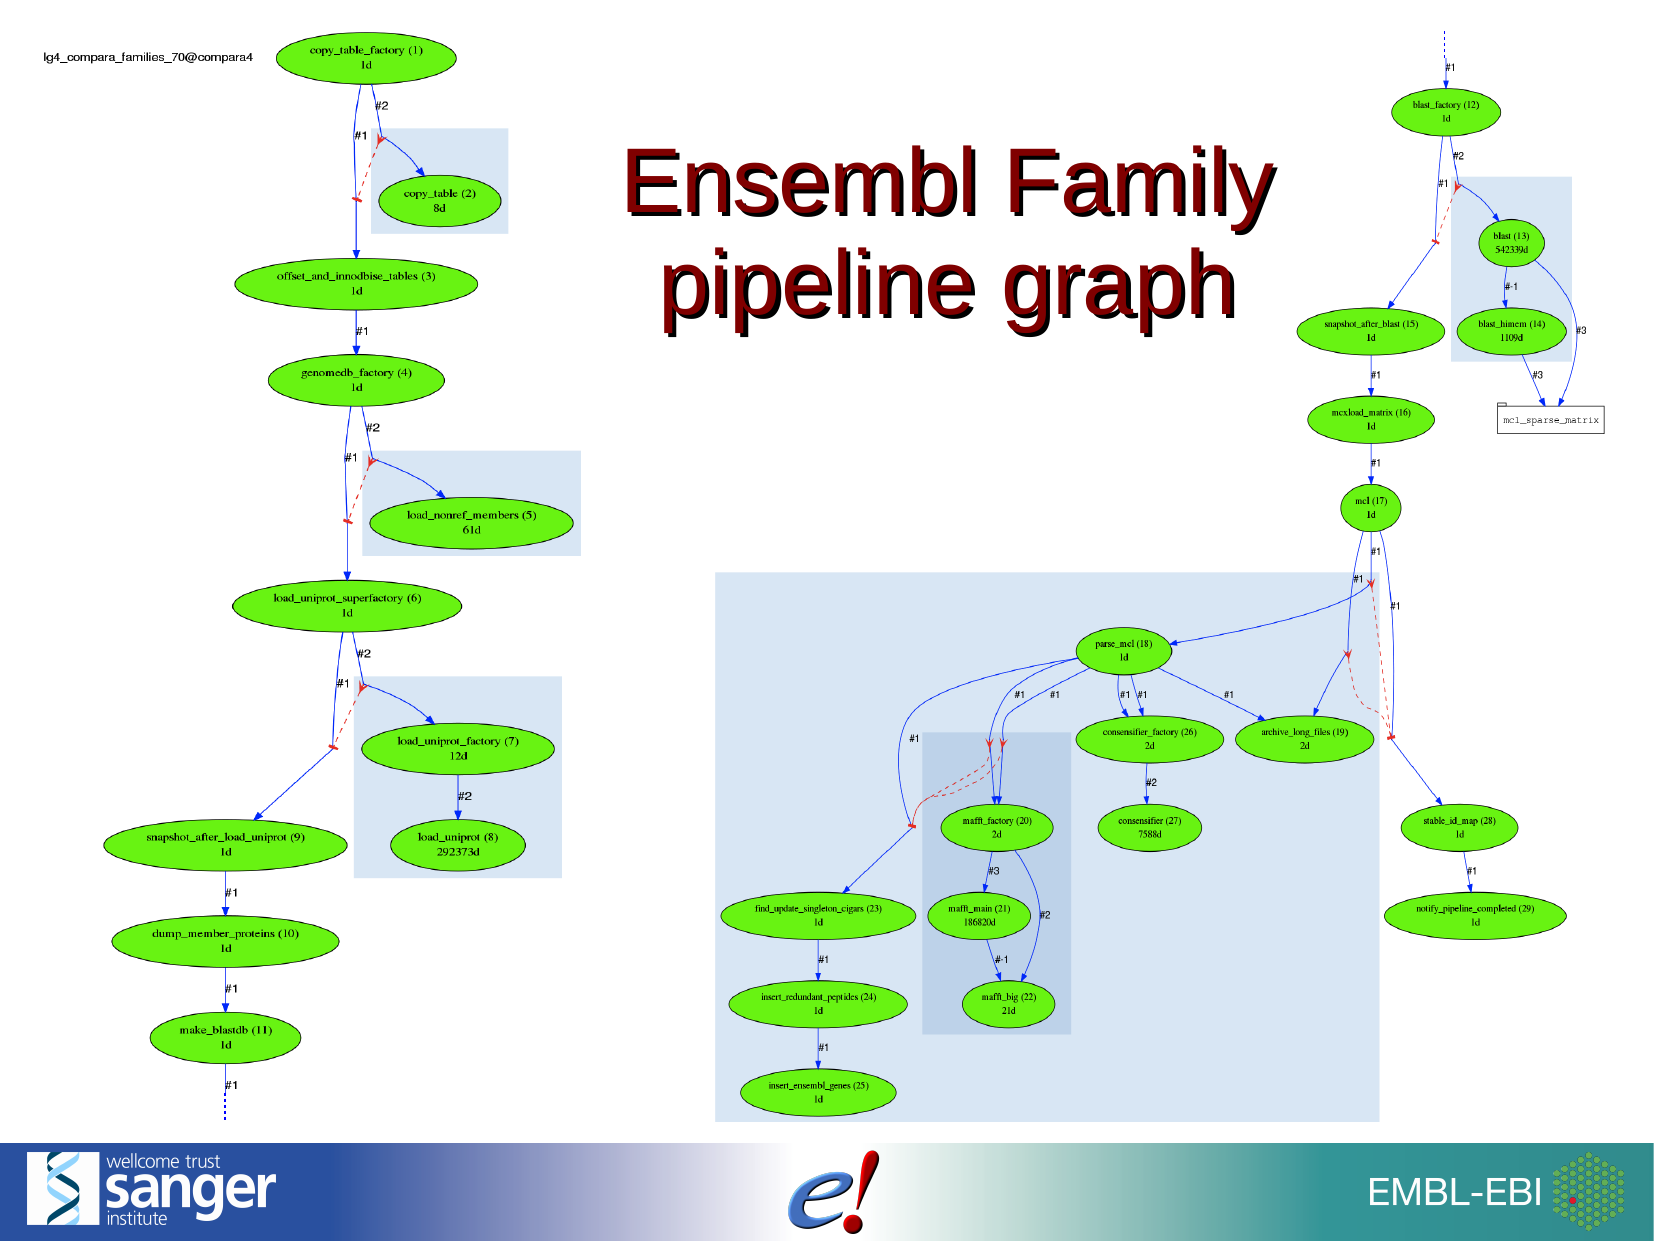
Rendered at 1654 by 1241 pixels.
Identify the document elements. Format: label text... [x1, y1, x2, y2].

picture [43, 29, 591, 1093]
picture [0, 1143, 1654, 1241]
picture [712, 58, 1609, 1123]
title Ensembl Family pipeline graph [608, 128, 1288, 335]
